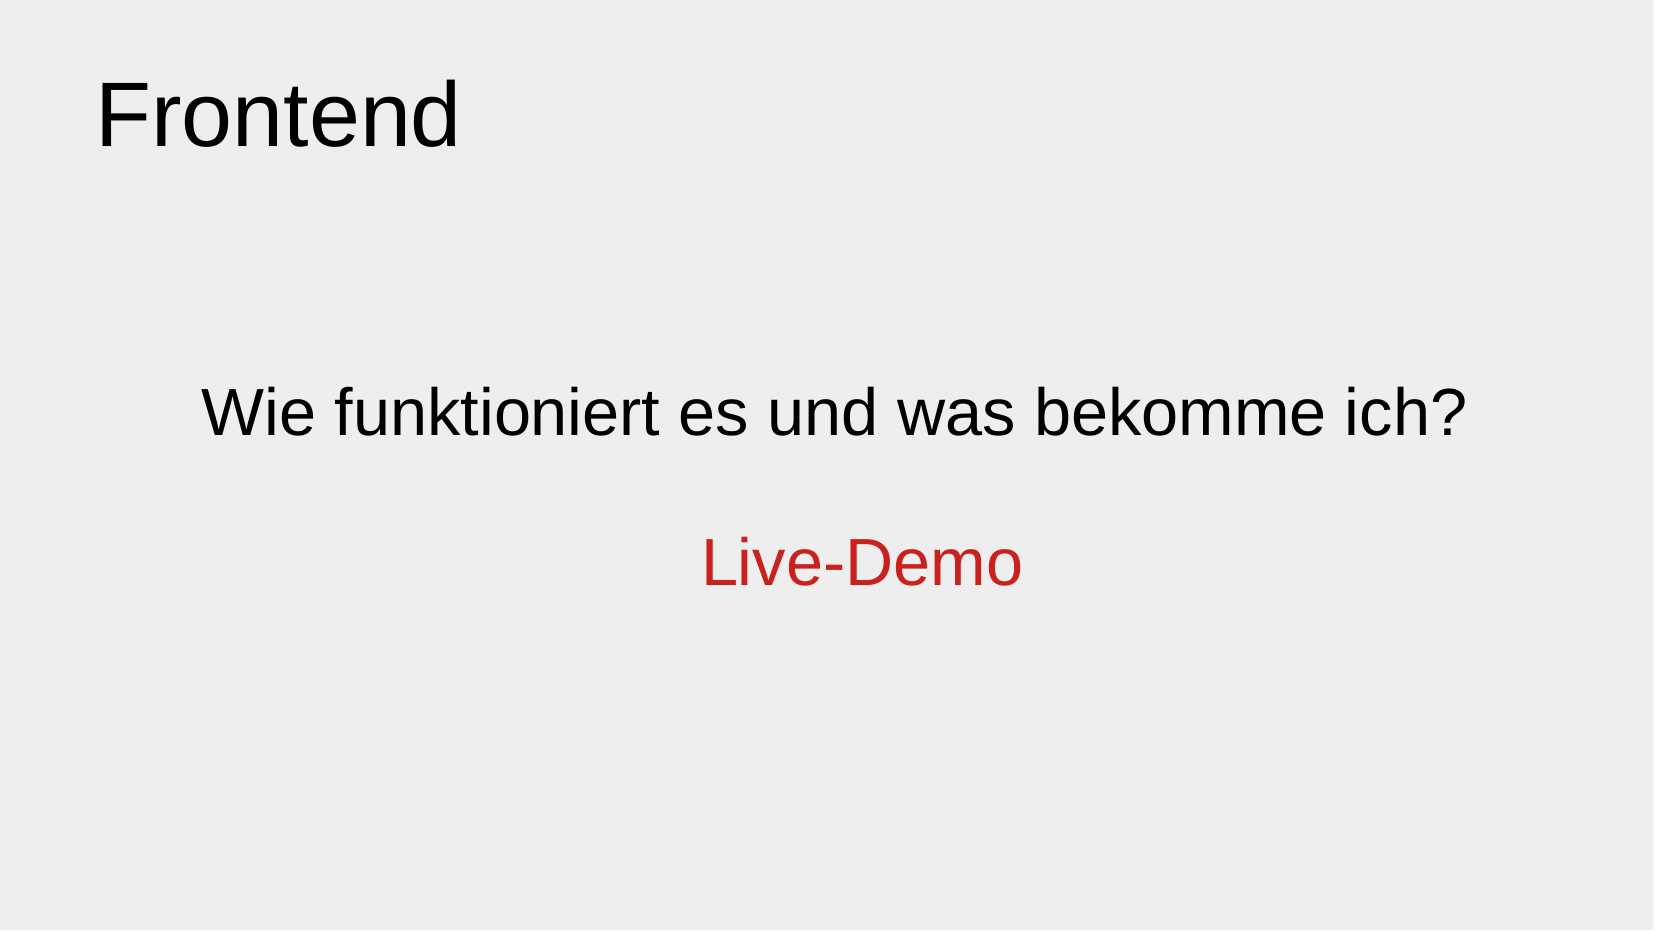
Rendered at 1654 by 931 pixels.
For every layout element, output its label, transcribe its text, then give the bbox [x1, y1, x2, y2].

title Frontend [60, 37, 1591, 193]
subtitle Wie funktioniert es und was bekomme ich? Live-Demo [82, 217, 1571, 758]
